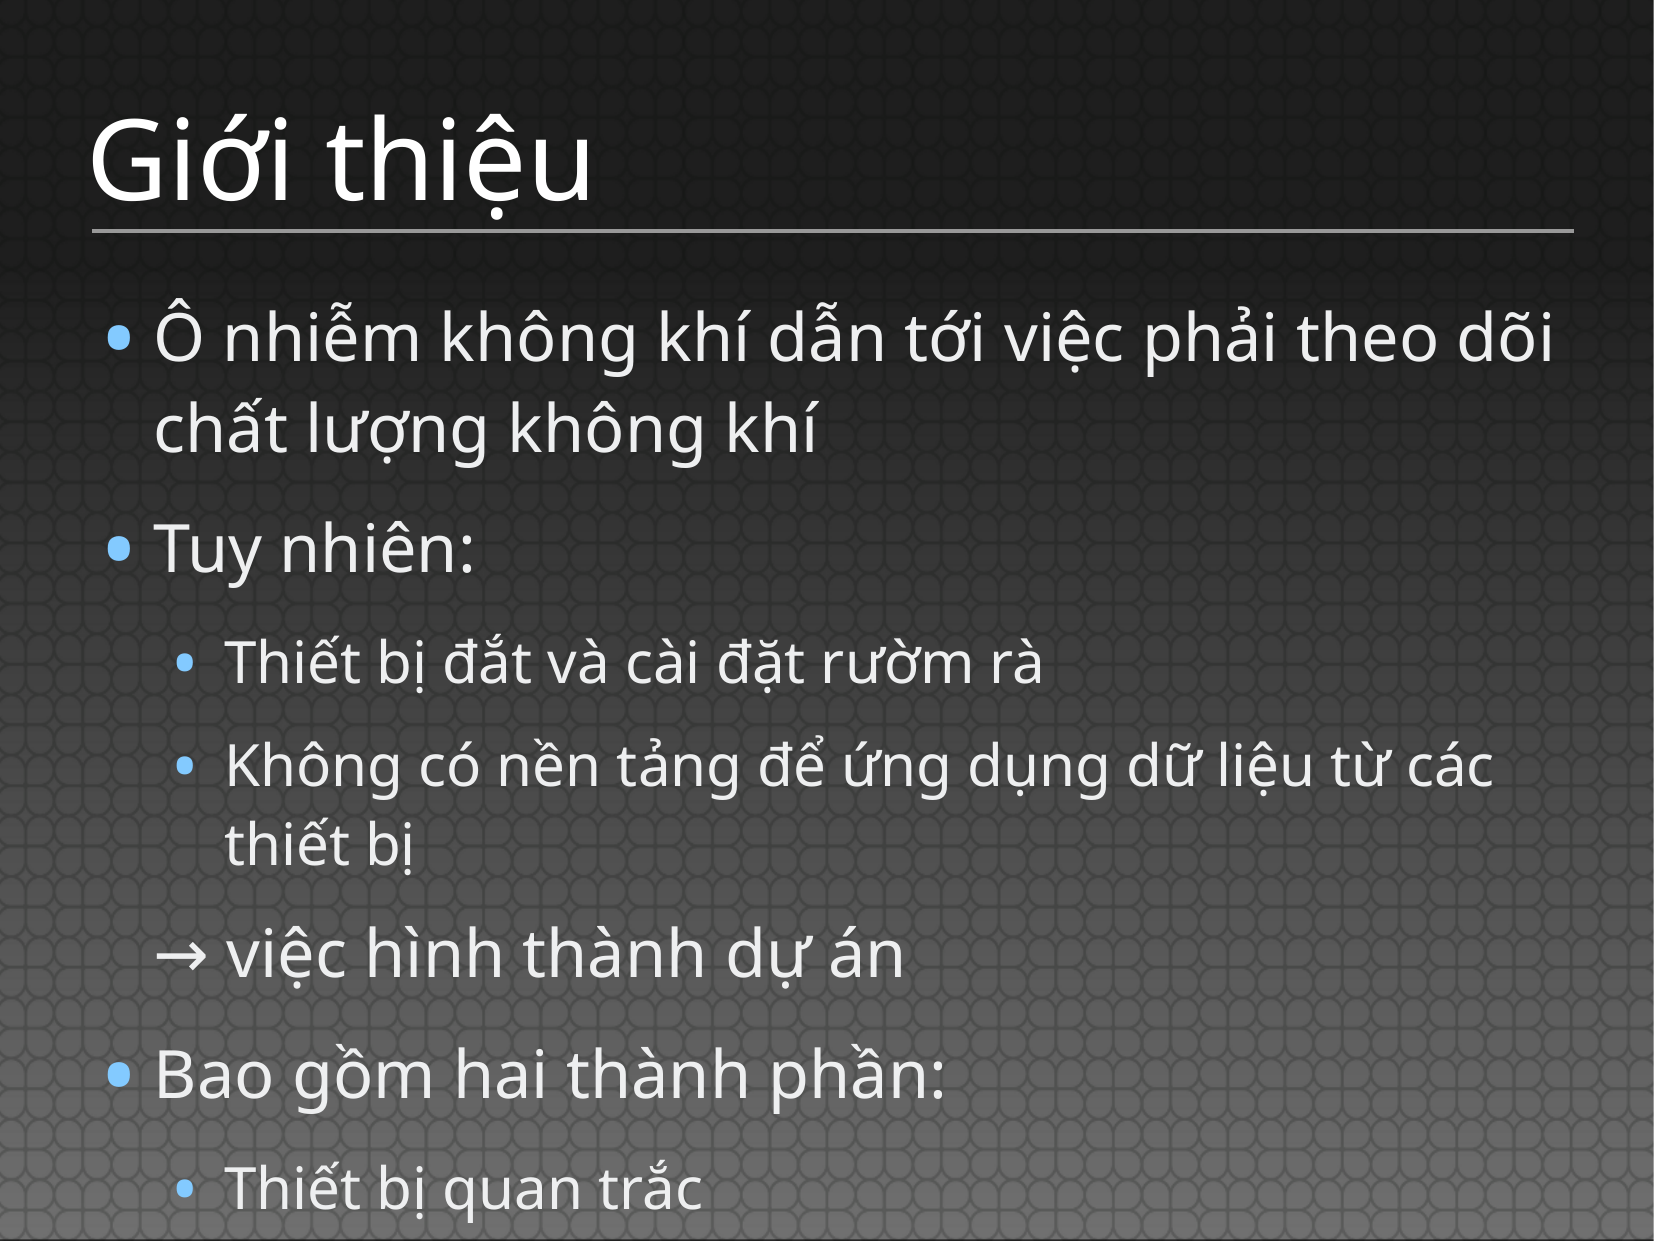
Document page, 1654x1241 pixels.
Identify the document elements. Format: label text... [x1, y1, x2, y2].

list Ô nhiễm không khí dẫn tới việc phải theo dõi chất lượng không khí Tuy nhiên: Thiết bị đắt và cài đặt rườm rà Không có nền tảng để ứng dụng dữ liệu từ các thiết bị → việc hình thành dự án Bao gồm hai thành phần: Thiết bị quan trắc Trang web [82, 290, 1606, 1231]
picture [0, 0, 1654, 1241]
title Giới thiệu [86, 81, 1576, 233]
